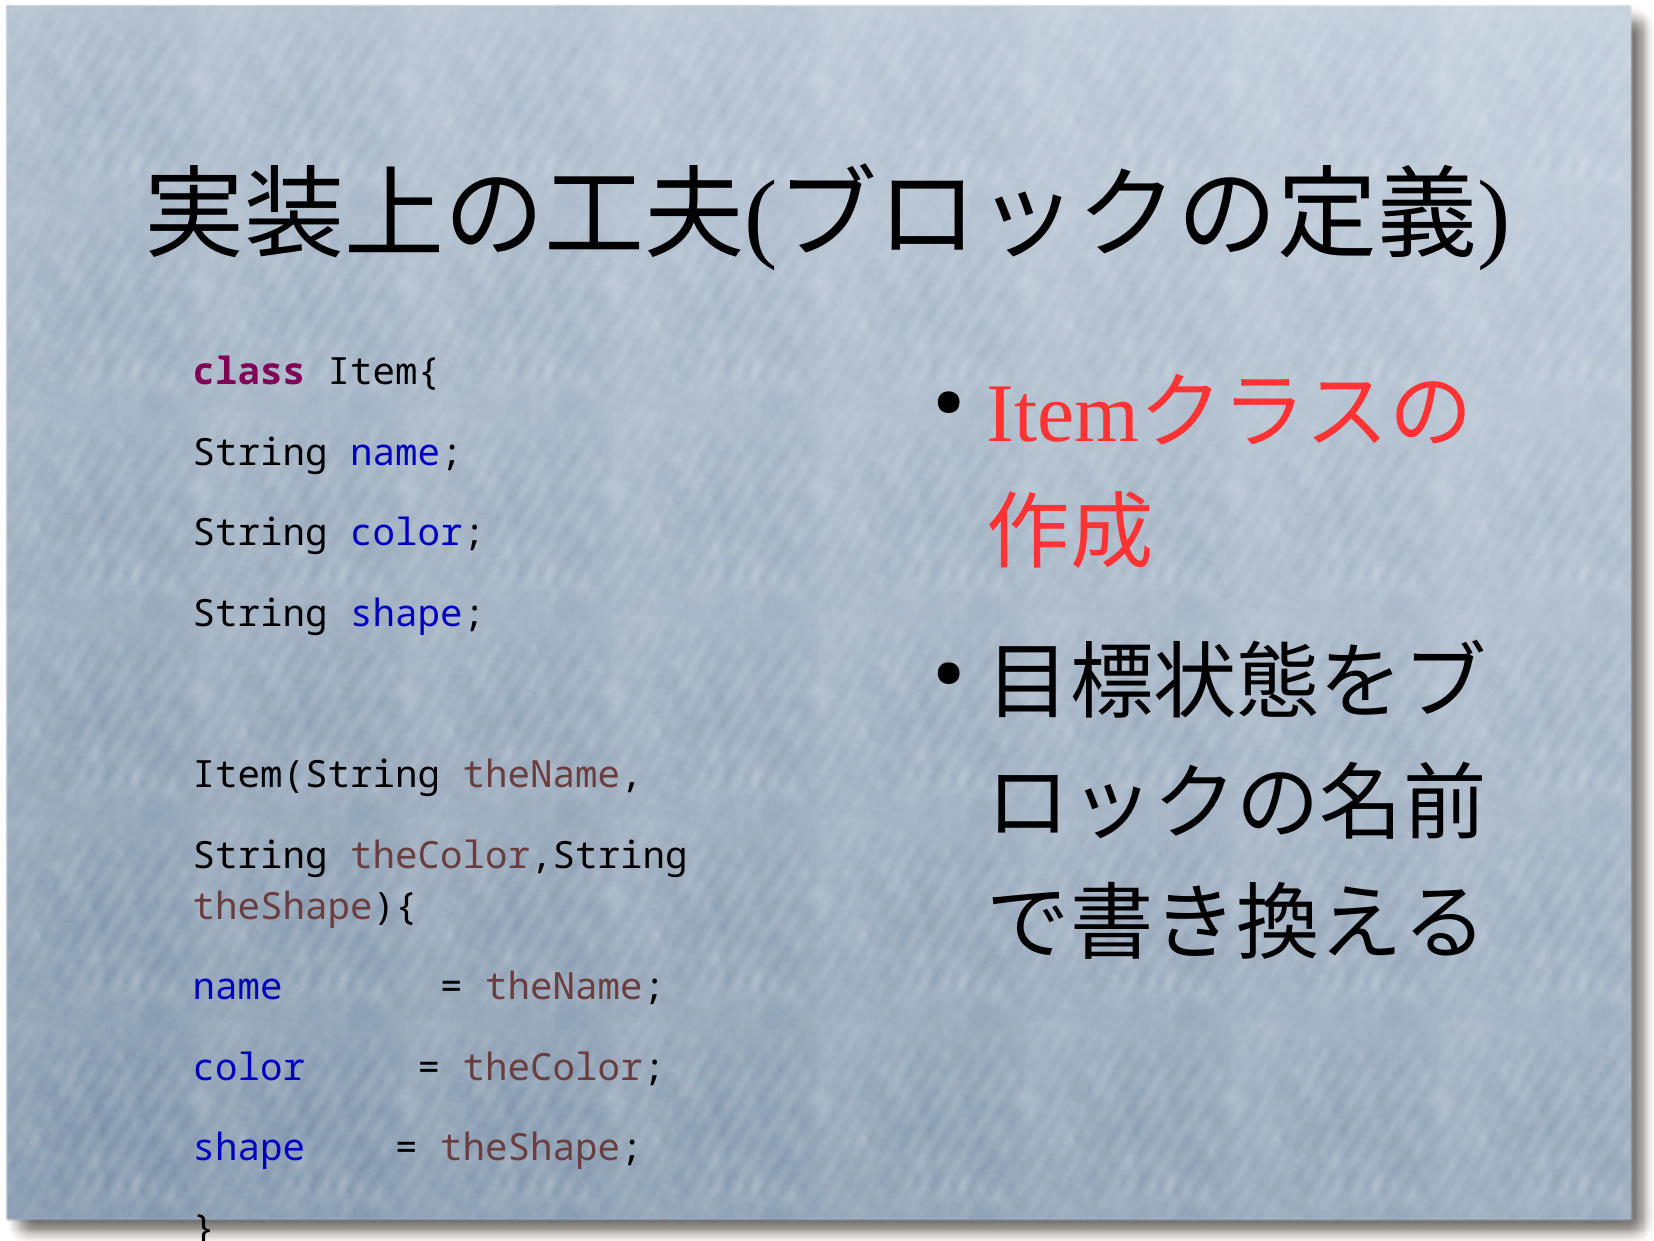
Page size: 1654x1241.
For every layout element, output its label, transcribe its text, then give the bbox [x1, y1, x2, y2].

list Itemクラスの作成 目標状態をブロックの名前で書き換える [845, 344, 1535, 1065]
picture [0, 0, 1654, 1241]
list class Item{ String name; String color; String shape; Item(String theName, String theColor,String theShape){ name = theName; color = theColor; shape = theShape; } [121, 344, 811, 1205]
title 実装上の工夫(ブロックの定義) [121, 83, 1534, 330]
